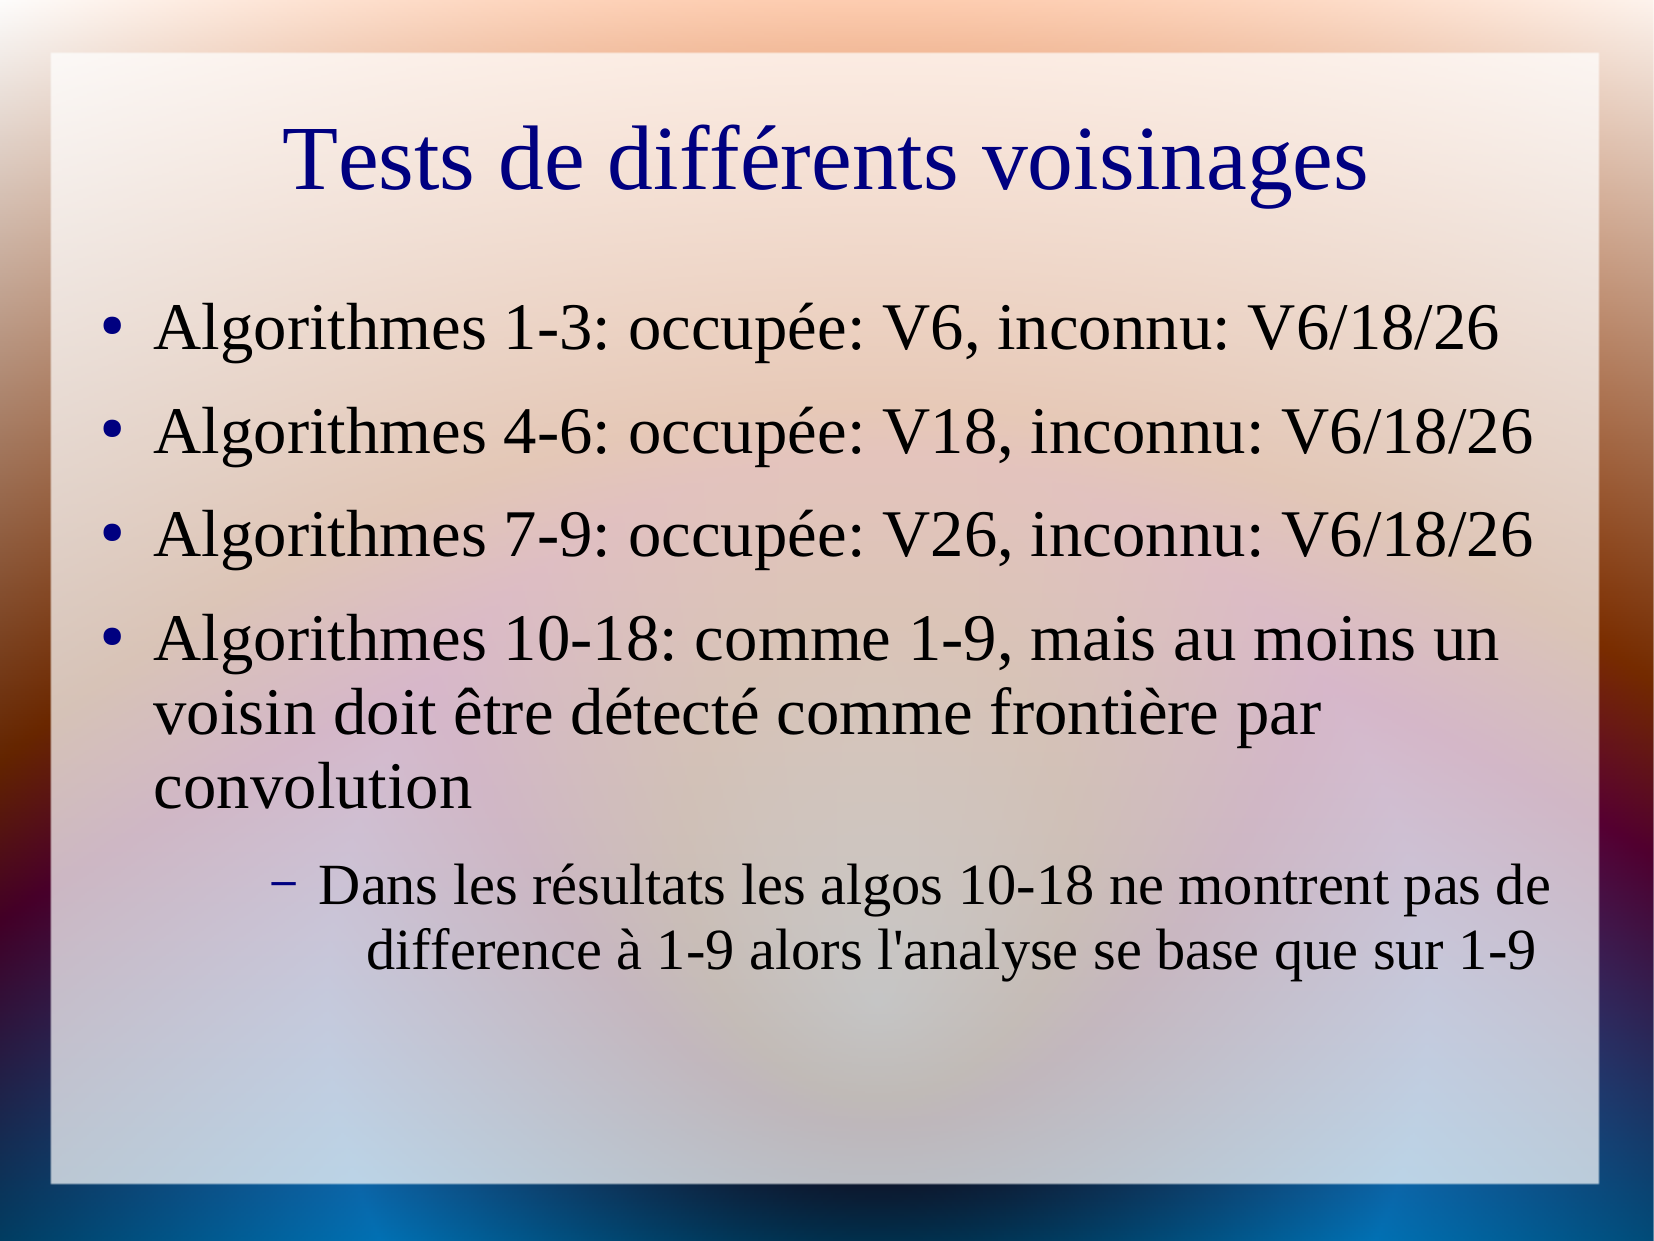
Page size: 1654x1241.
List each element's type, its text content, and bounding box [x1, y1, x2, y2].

picture [0, 0, 1654, 1241]
title Tests de différents voisinages [82, 55, 1571, 263]
list Algorithmes 1-3: occupée: V6, inconnu: V6/18/26 Algorithmes 4-6: occupée: V18, inconnu: V6/18/26 Algorithmes 7-9: occupée: V26, inconnu: V6/18/26 Algorithmes 10-18: comme 1-9, mais au moins un voisin doit être détecté comme frontière par convolution Dans les résultats les algos 10-18 ne montrent pas de difference à 1-9 alors l'analyse se base que sur 1-9 [82, 290, 1571, 1034]
